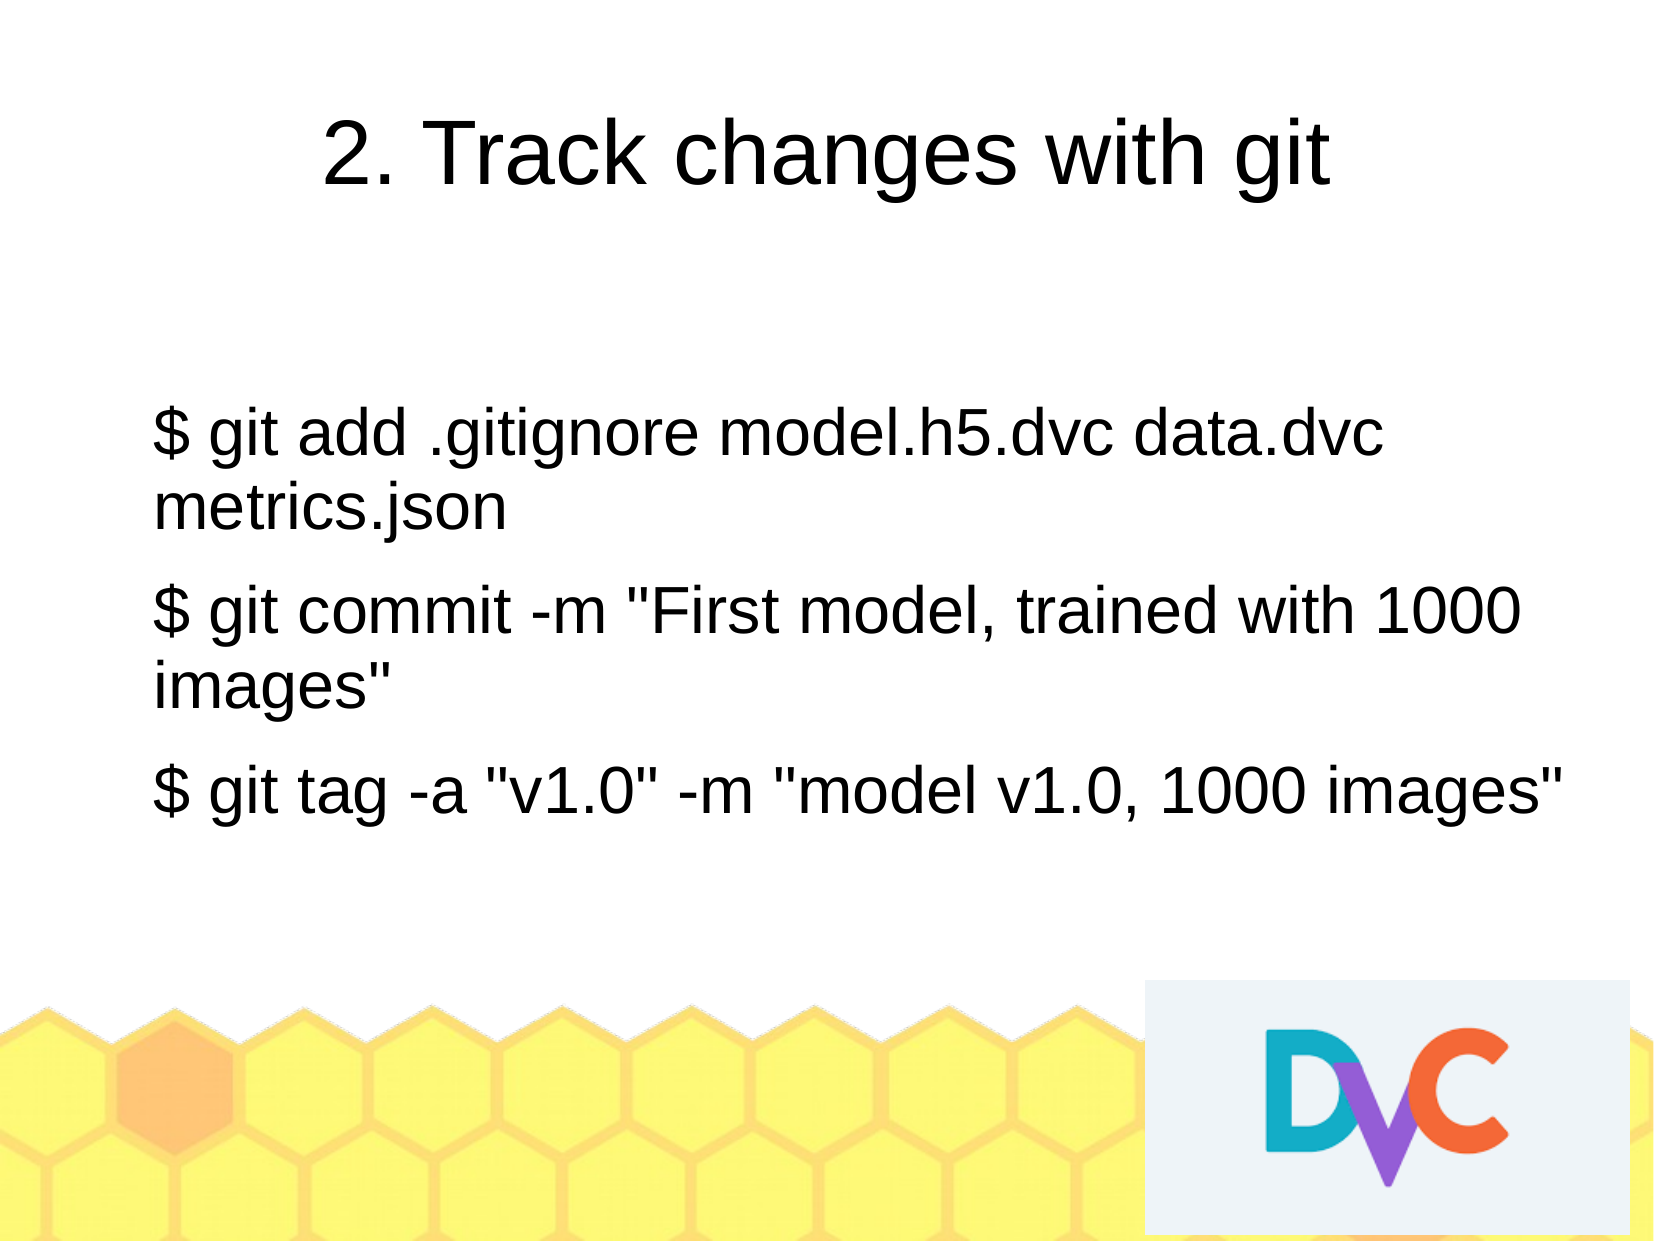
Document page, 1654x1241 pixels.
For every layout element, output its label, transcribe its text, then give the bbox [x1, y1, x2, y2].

picture [0, 980, 1654, 1241]
title 2. Track changes with git [82, 49, 1571, 257]
list $ git add .gitignore model.h5.dvc data.dvc metrics.json $ git commit -m "First model, trained with 1000 images" $ git tag -a "v1.0" -m "model v1.0, 1000 images" [82, 290, 1571, 1010]
